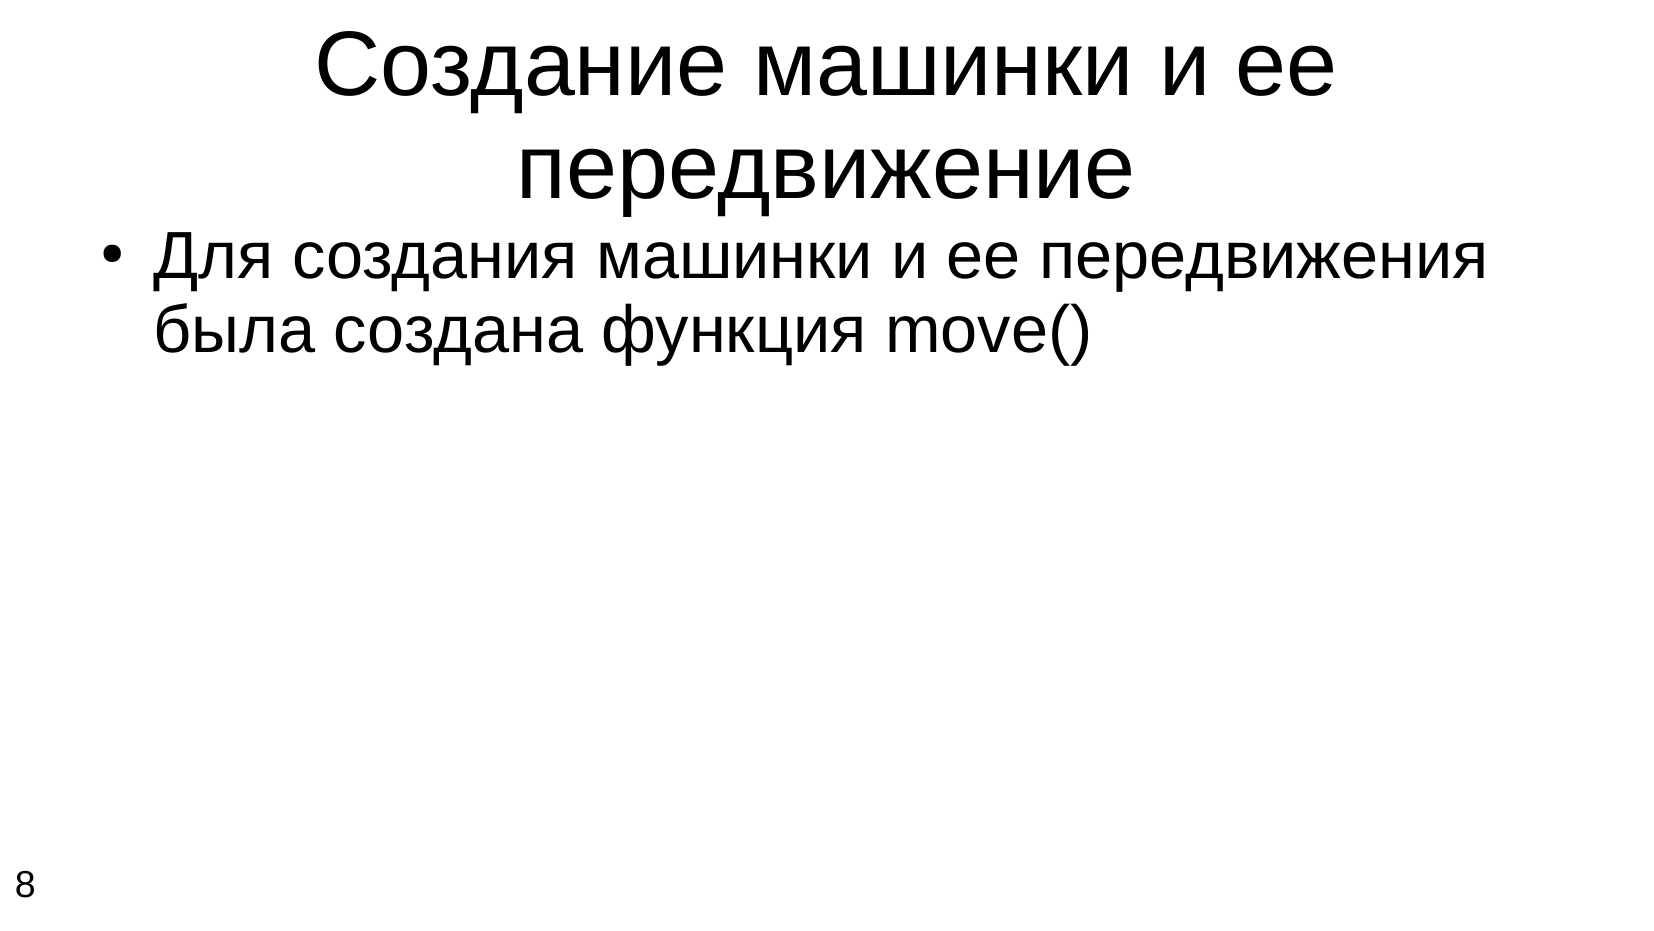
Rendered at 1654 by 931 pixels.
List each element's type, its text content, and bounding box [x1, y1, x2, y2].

text_box <номер> [0, 856, 562, 927]
title Создание машинки и ее передвижение [82, 12, 1571, 217]
list Для создания машинки и ее передвижения была создана функция move() [82, 217, 1571, 758]
